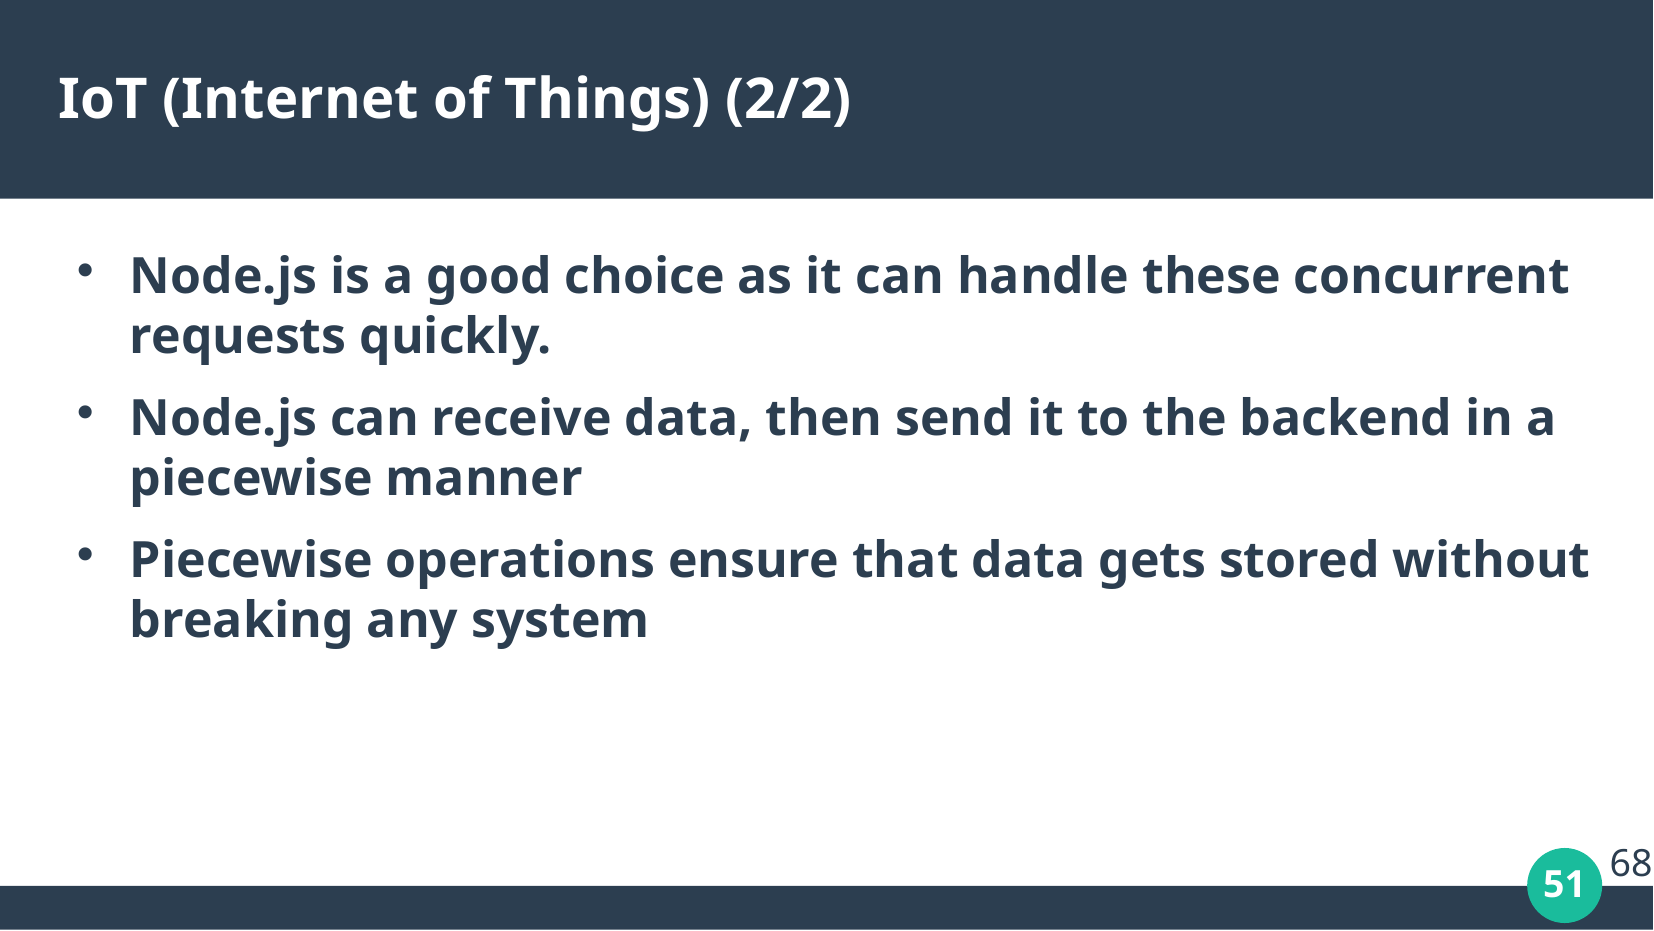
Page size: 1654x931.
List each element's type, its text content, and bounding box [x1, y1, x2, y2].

title IoT (Internet of Things) (2/2) [59, 37, 1594, 155]
list Node.js is a good choice as it can handle these concurrent requests quickly. Node.js can receive data, then send it to the backend in a piecewise manner Piecewise operations ensure that data gets stored without breaking any system [59, 243, 1594, 864]
text_box 68 [1588, 830, 1654, 899]
